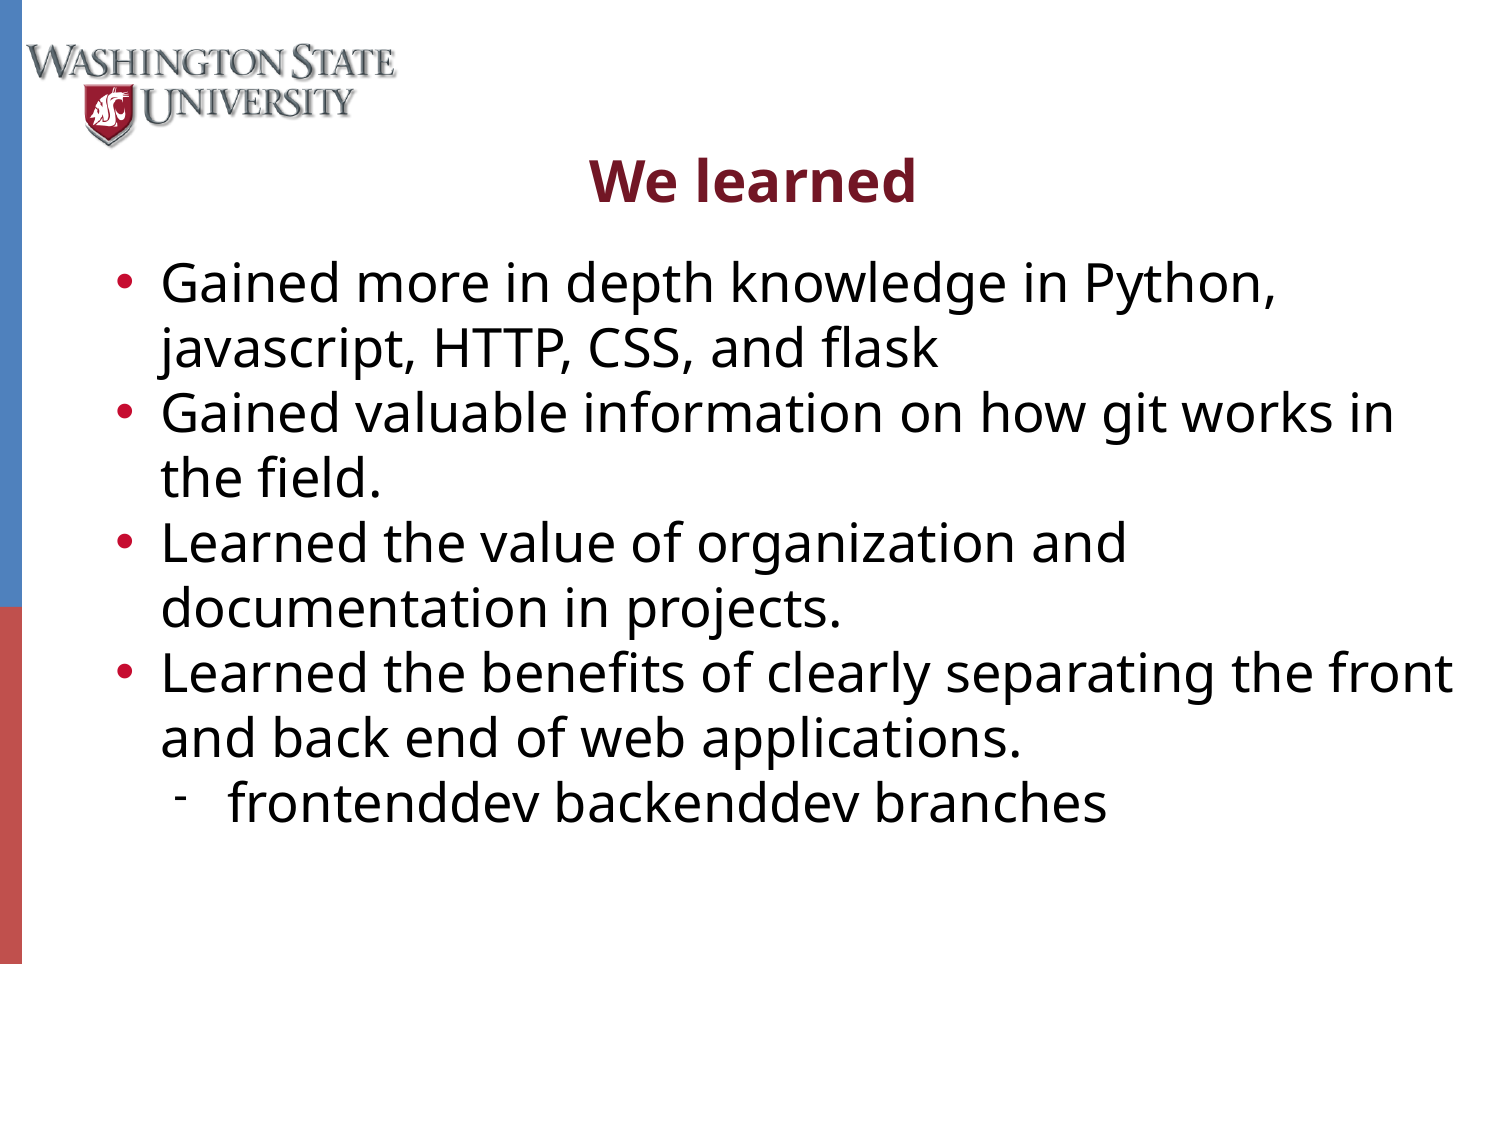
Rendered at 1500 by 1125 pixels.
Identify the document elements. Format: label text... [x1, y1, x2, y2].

text_box We learned [116, 136, 1392, 216]
picture [0, 0, 426, 178]
text_box Gained more in depth knowledge in Python, javascript, HTTP, CSS, and flask Gained valuable information on how git works in the field. Learned the value of organization and documentation in projects. Learned the benefits of clearly separating the front and back end of web applications. frontenddev backenddev branches [67, 241, 1473, 778]
